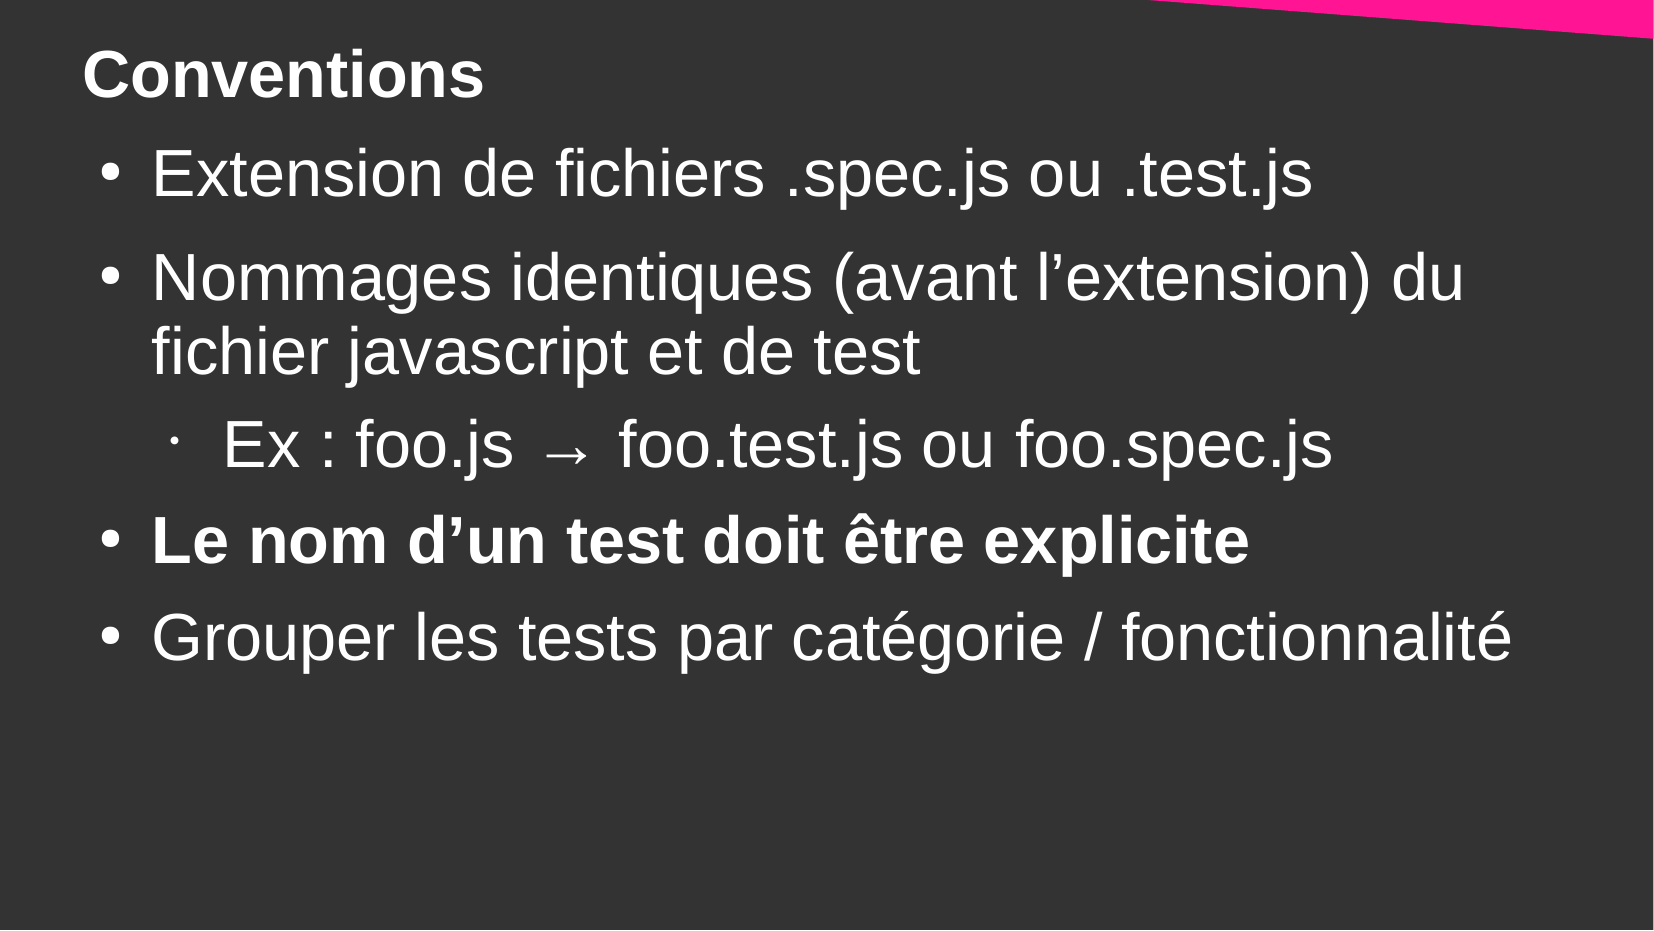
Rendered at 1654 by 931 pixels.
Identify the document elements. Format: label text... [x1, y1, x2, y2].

text_box [1147, 0, 1654, 39]
list Extension de fichiers .spec.js ou .test.js Nommages identiques (avant l’extension) du fichier javascript et de test Ex : foo.js → foo.test.js ou foo.spec.js Le nom d’un test doit être explicite Grouper les tests par catégorie / fonctionnalité [80, 135, 1620, 804]
title Conventions [82, 37, 1571, 112]
